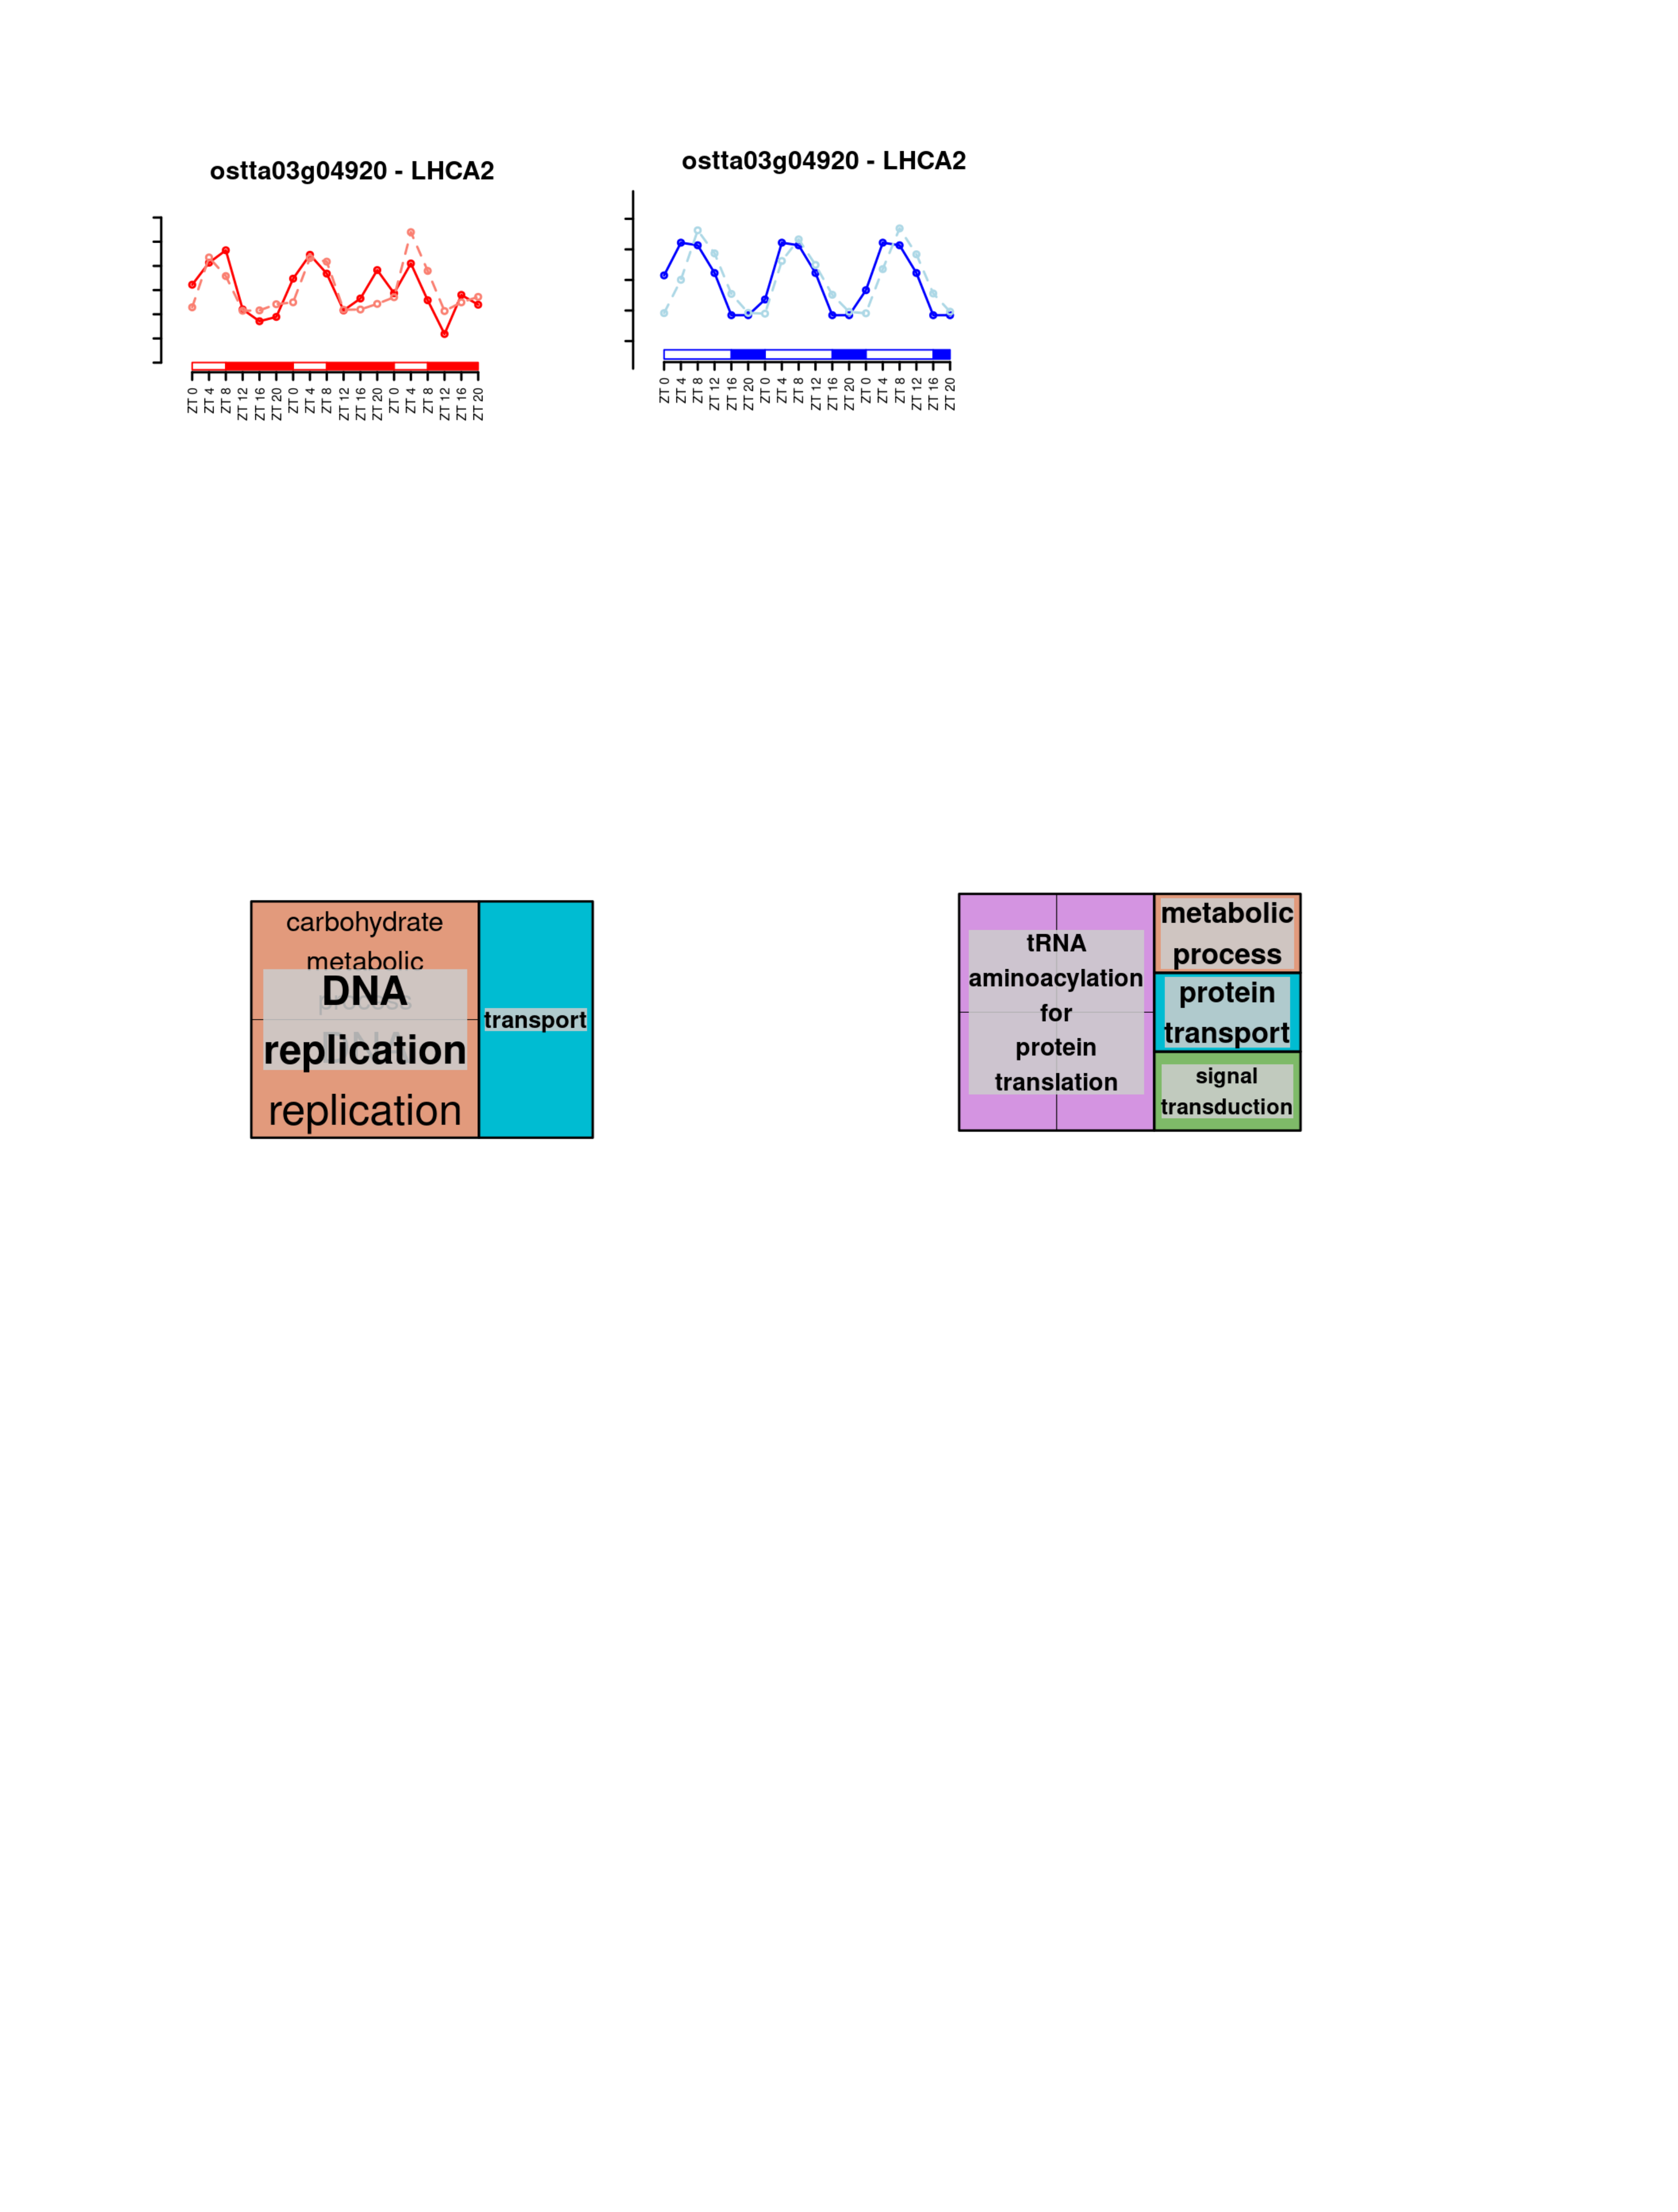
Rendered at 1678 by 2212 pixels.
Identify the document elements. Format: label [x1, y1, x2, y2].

picture [851, 829, 1409, 1196]
picture [144, 837, 701, 1203]
picture [99, 129, 1047, 457]
